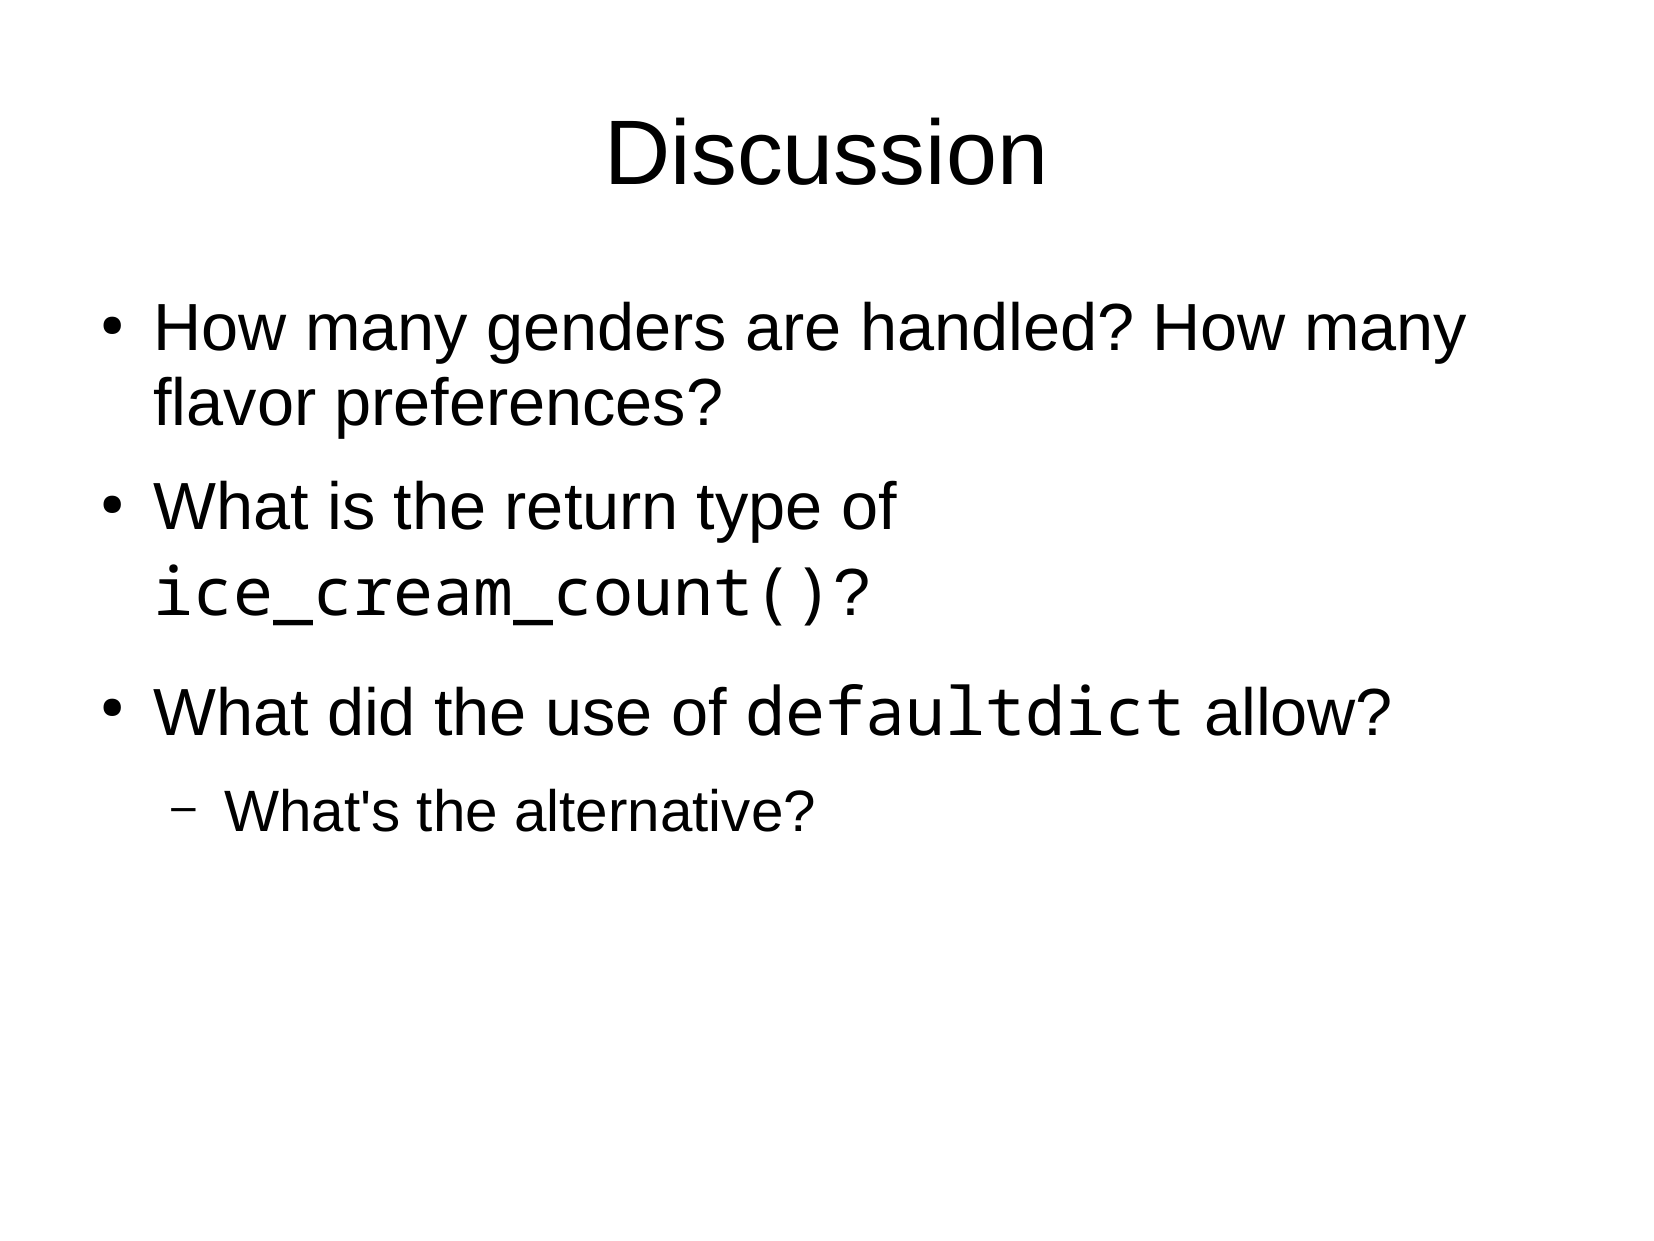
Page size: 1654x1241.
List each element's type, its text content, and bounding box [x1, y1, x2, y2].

title Discussion [82, 49, 1571, 257]
list How many genders are handled? How many flavor preferences? What is the return type of ice_cream_count()? What did the use of defaultdict allow? What's the alternative? [82, 290, 1571, 1010]
